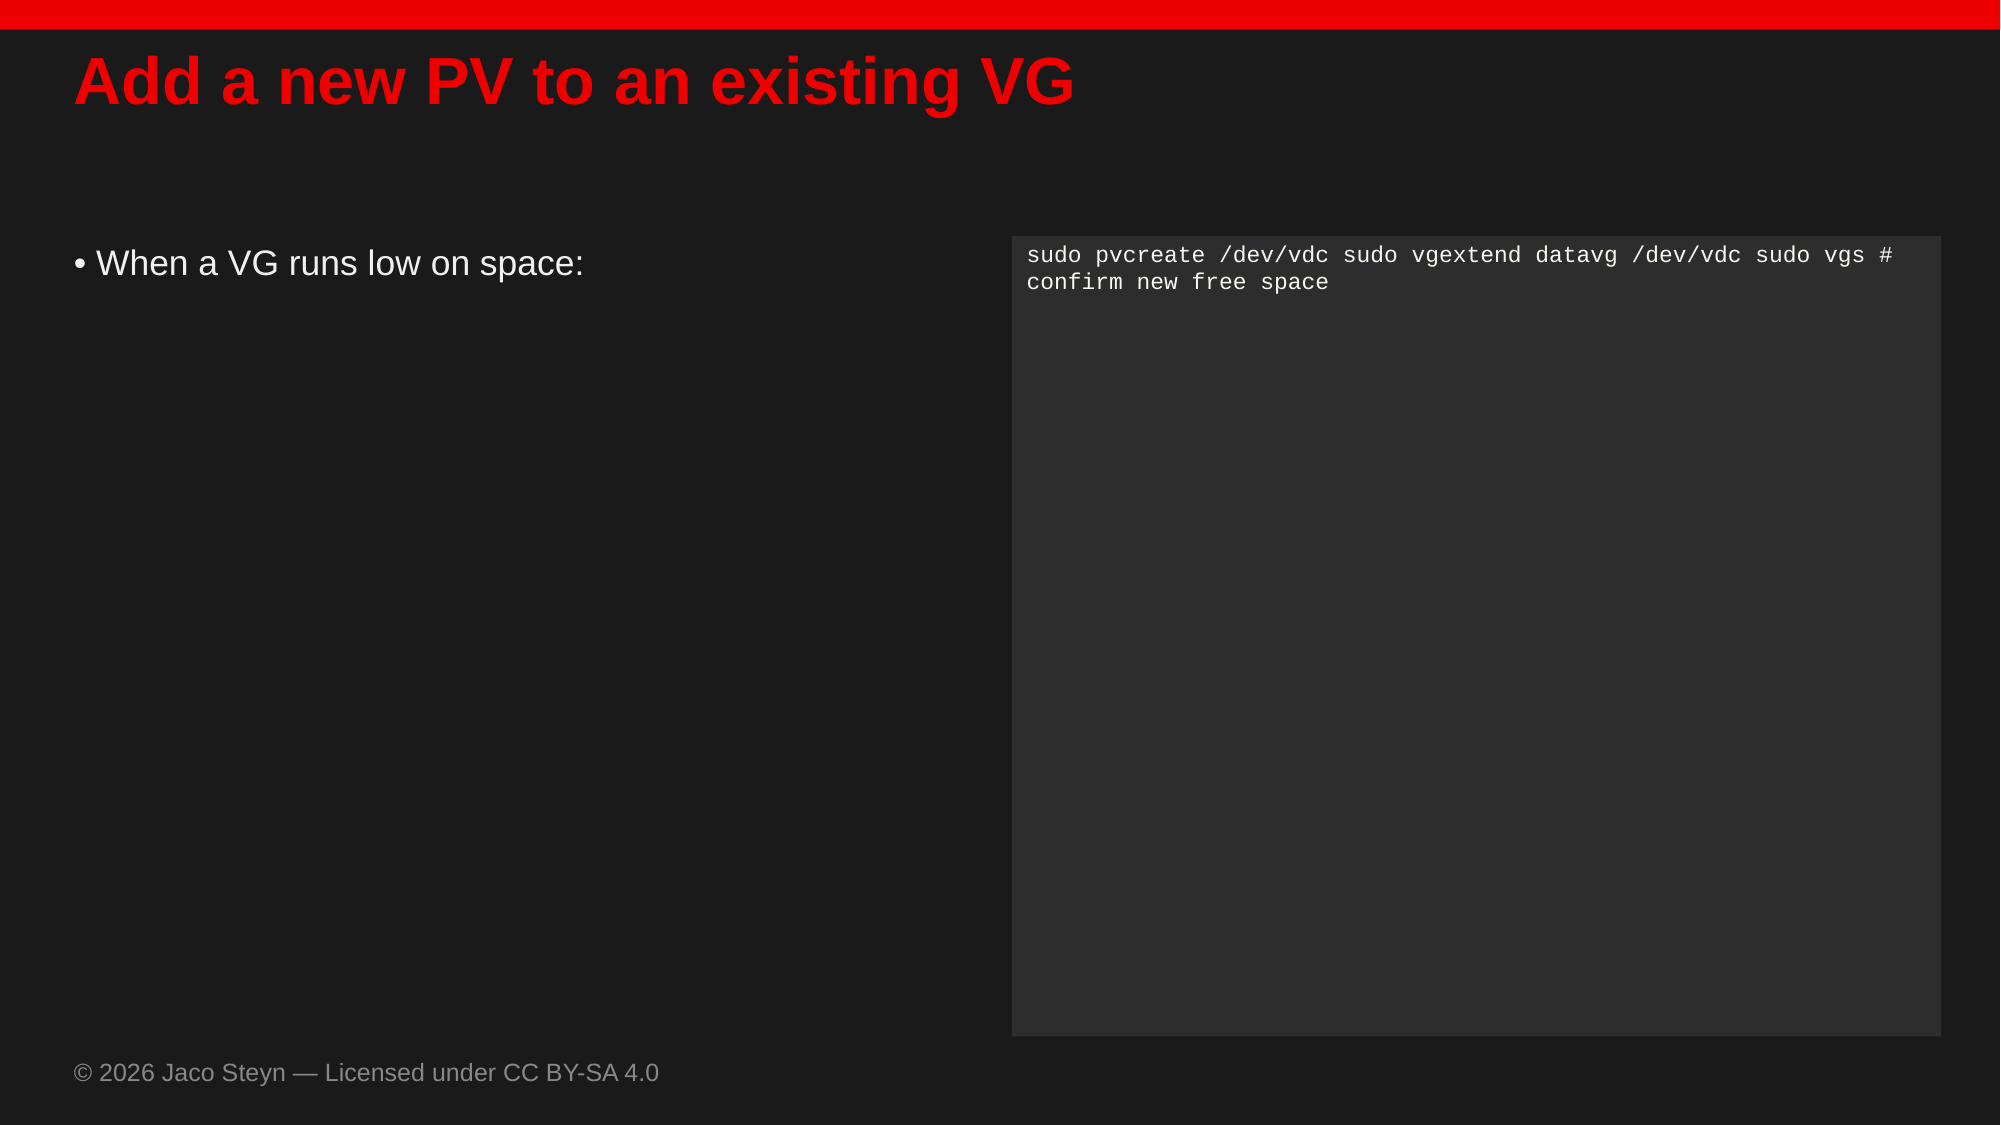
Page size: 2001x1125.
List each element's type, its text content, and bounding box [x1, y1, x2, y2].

text_box • When a VG runs low on space: [59, 236, 989, 1037]
text_box [0, 0, 2001, 30]
text_box © 2026 Jaco Steyn — Licensed under CC BY-SA 4.0 [59, 1051, 1942, 1093]
text_box Add a new PV to an existing VG [59, 36, 1942, 208]
text_box sudo pvcreate /dev/vdc sudo vgextend datavg /dev/vdc sudo vgs # confirm new free space [1011, 236, 1942, 1037]
